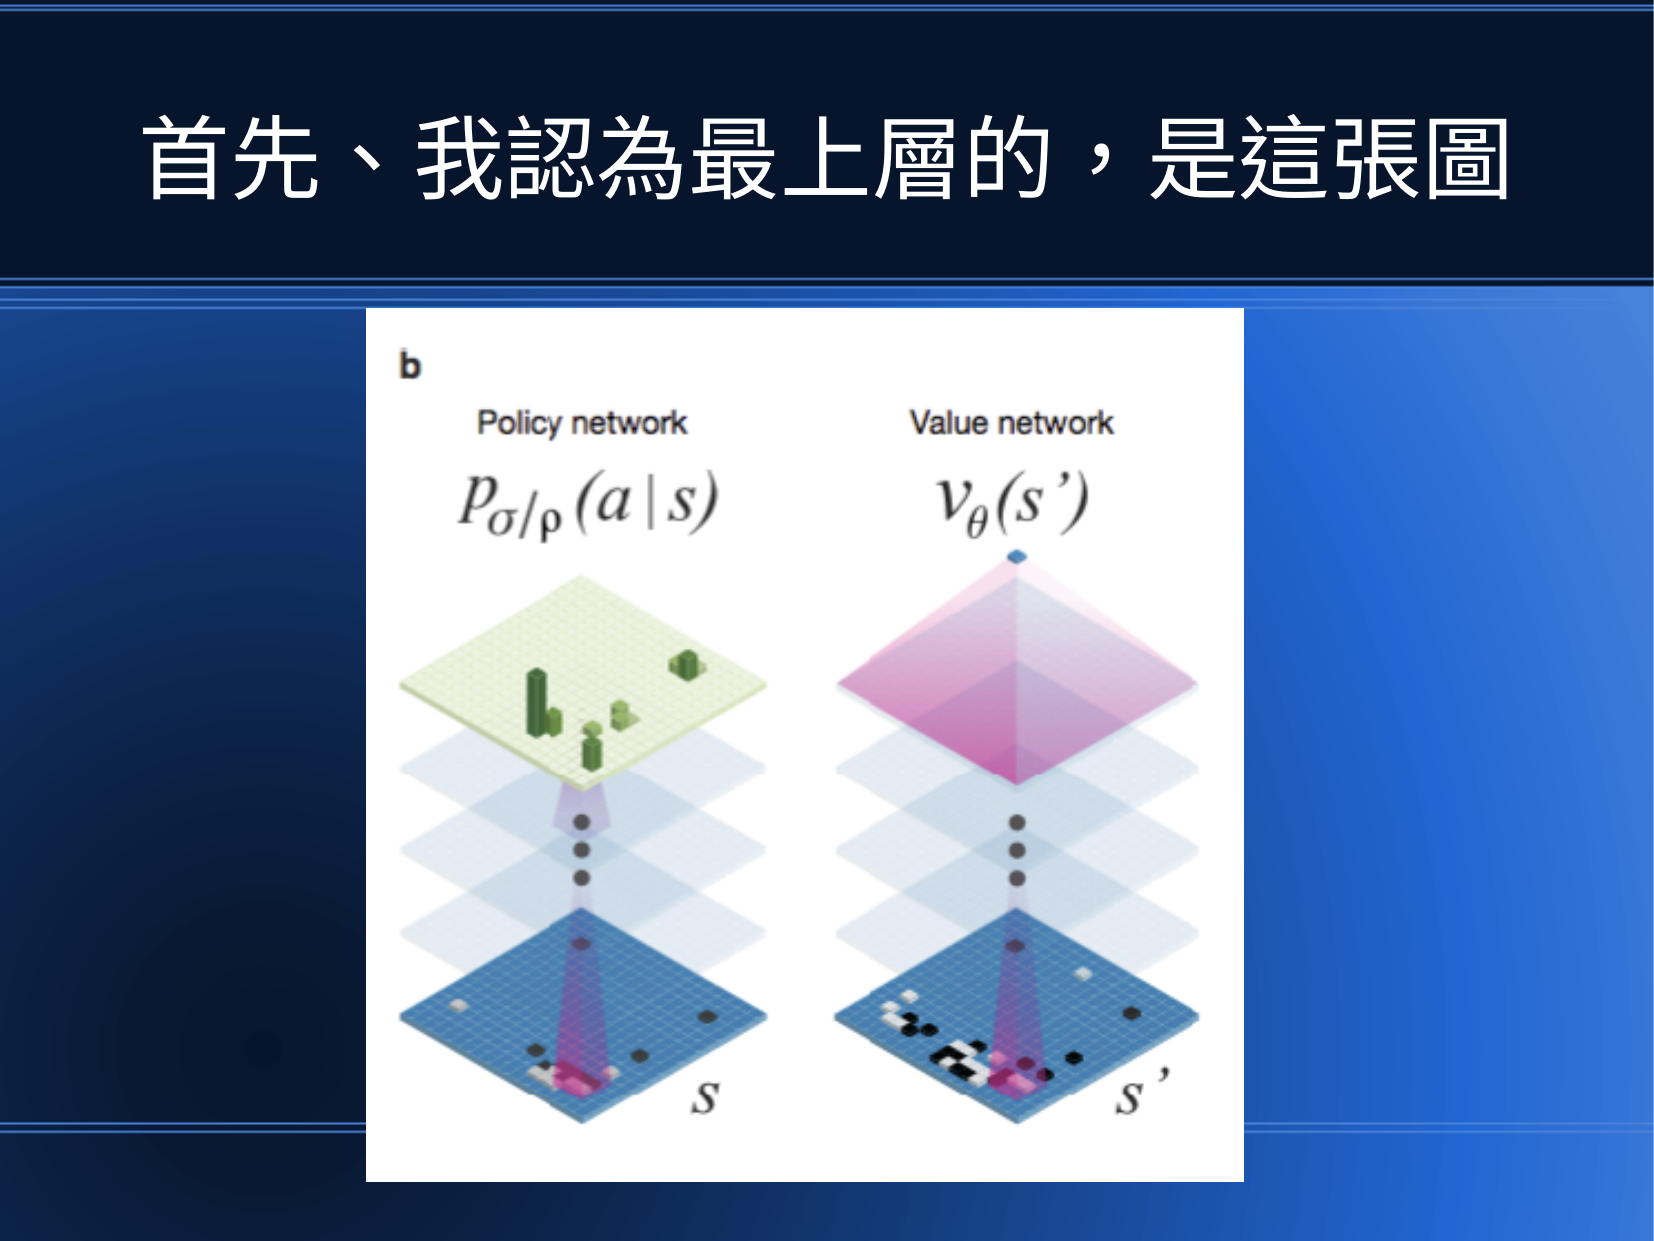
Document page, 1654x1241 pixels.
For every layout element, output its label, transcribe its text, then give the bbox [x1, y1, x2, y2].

picture [0, 0, 1654, 1241]
title 首先、我認為最上層的，是這張圖 [82, 49, 1571, 257]
